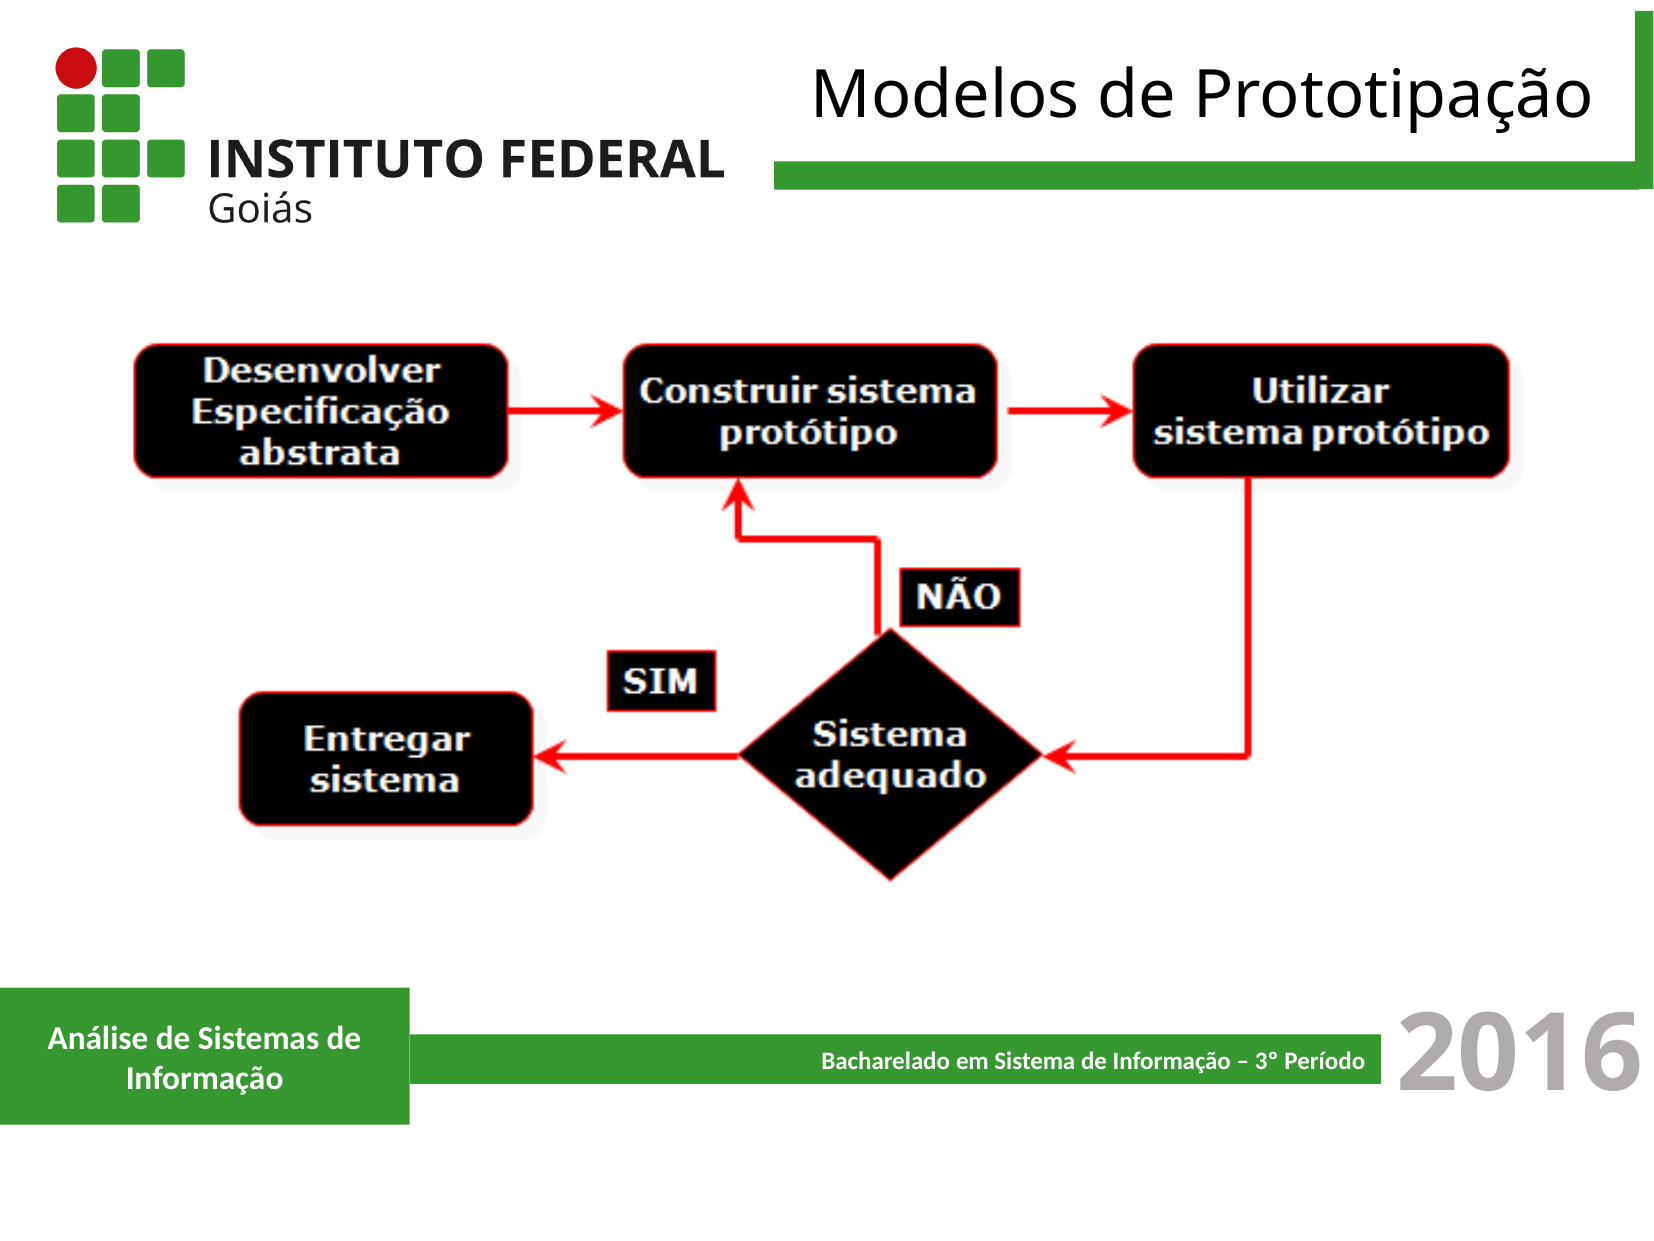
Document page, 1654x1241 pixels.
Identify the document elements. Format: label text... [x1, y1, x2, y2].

text_box [774, 10, 1654, 190]
text_box Bacharelado em Sistema de Informação – 3º Período [410, 1034, 1382, 1084]
text_box Análise de Sistemas de Informação [0, 987, 410, 1125]
text_box Modelos de Prototipação [860, 42, 1610, 138]
text_box 2016 [1381, 975, 1648, 1125]
picture [5, 5, 774, 265]
picture [125, 328, 1531, 907]
